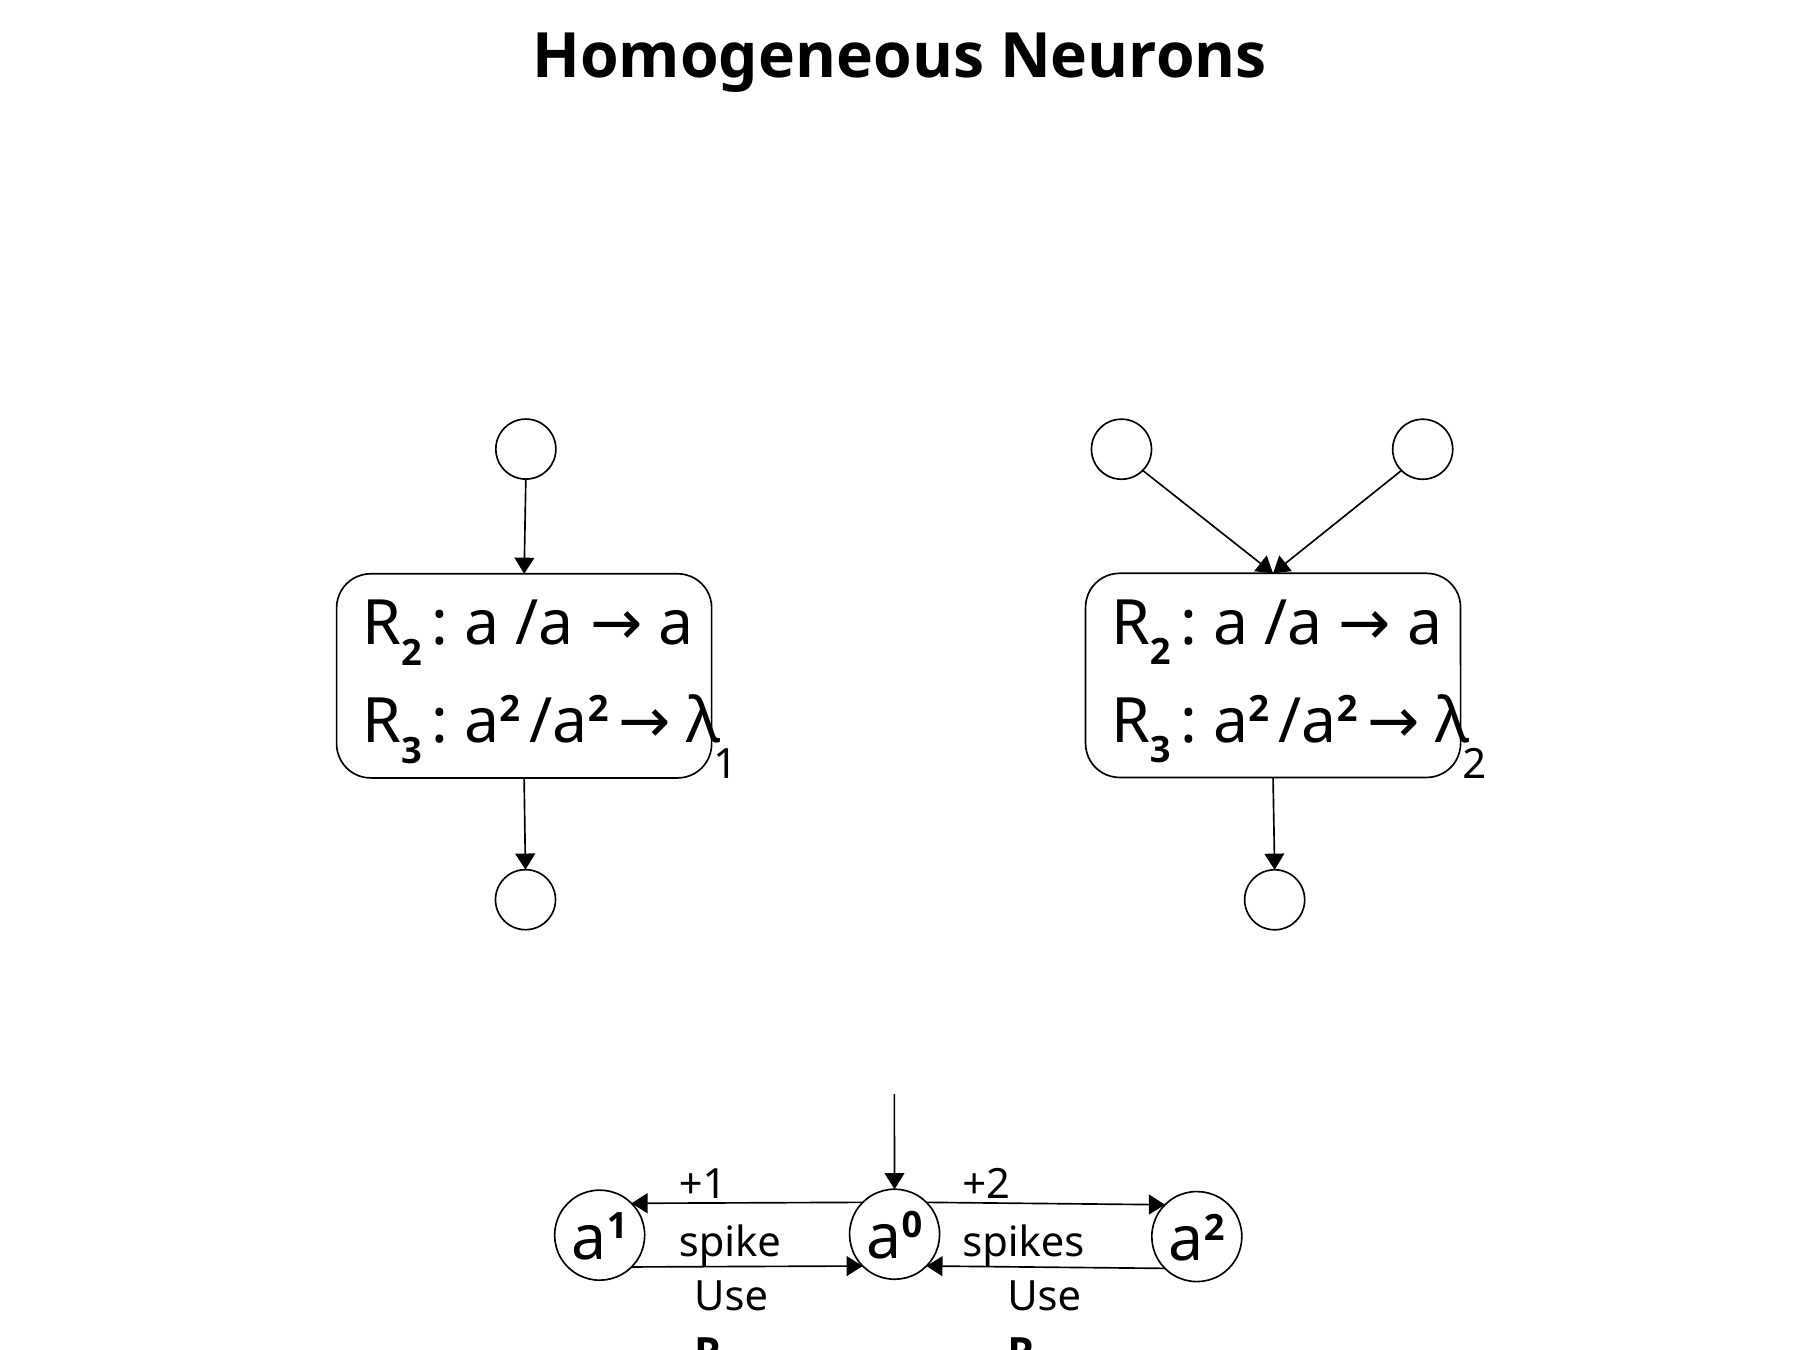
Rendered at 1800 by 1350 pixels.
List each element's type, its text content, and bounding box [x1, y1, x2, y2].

text_box R2 : a /a → a R3 : a2 /a2 → λ [1085, 573, 1461, 778]
text_box +2 spikes [947, 1146, 1136, 1217]
text_box Homogeneous Neurons [0, 3, 1800, 101]
text_box Use R2 [679, 1258, 830, 1337]
text_box a1 [554, 1190, 645, 1281]
text_box +1 spike [663, 1146, 832, 1217]
text_box R2 : a /a → a R3 : a2 /a2 → λ [336, 573, 712, 778]
text_box 2 [1447, 726, 1506, 797]
text_box a0 [849, 1189, 940, 1280]
text_box a2 [1151, 1191, 1242, 1282]
text_box 1 [698, 726, 757, 797]
text_box Use R3 [992, 1258, 1143, 1337]
